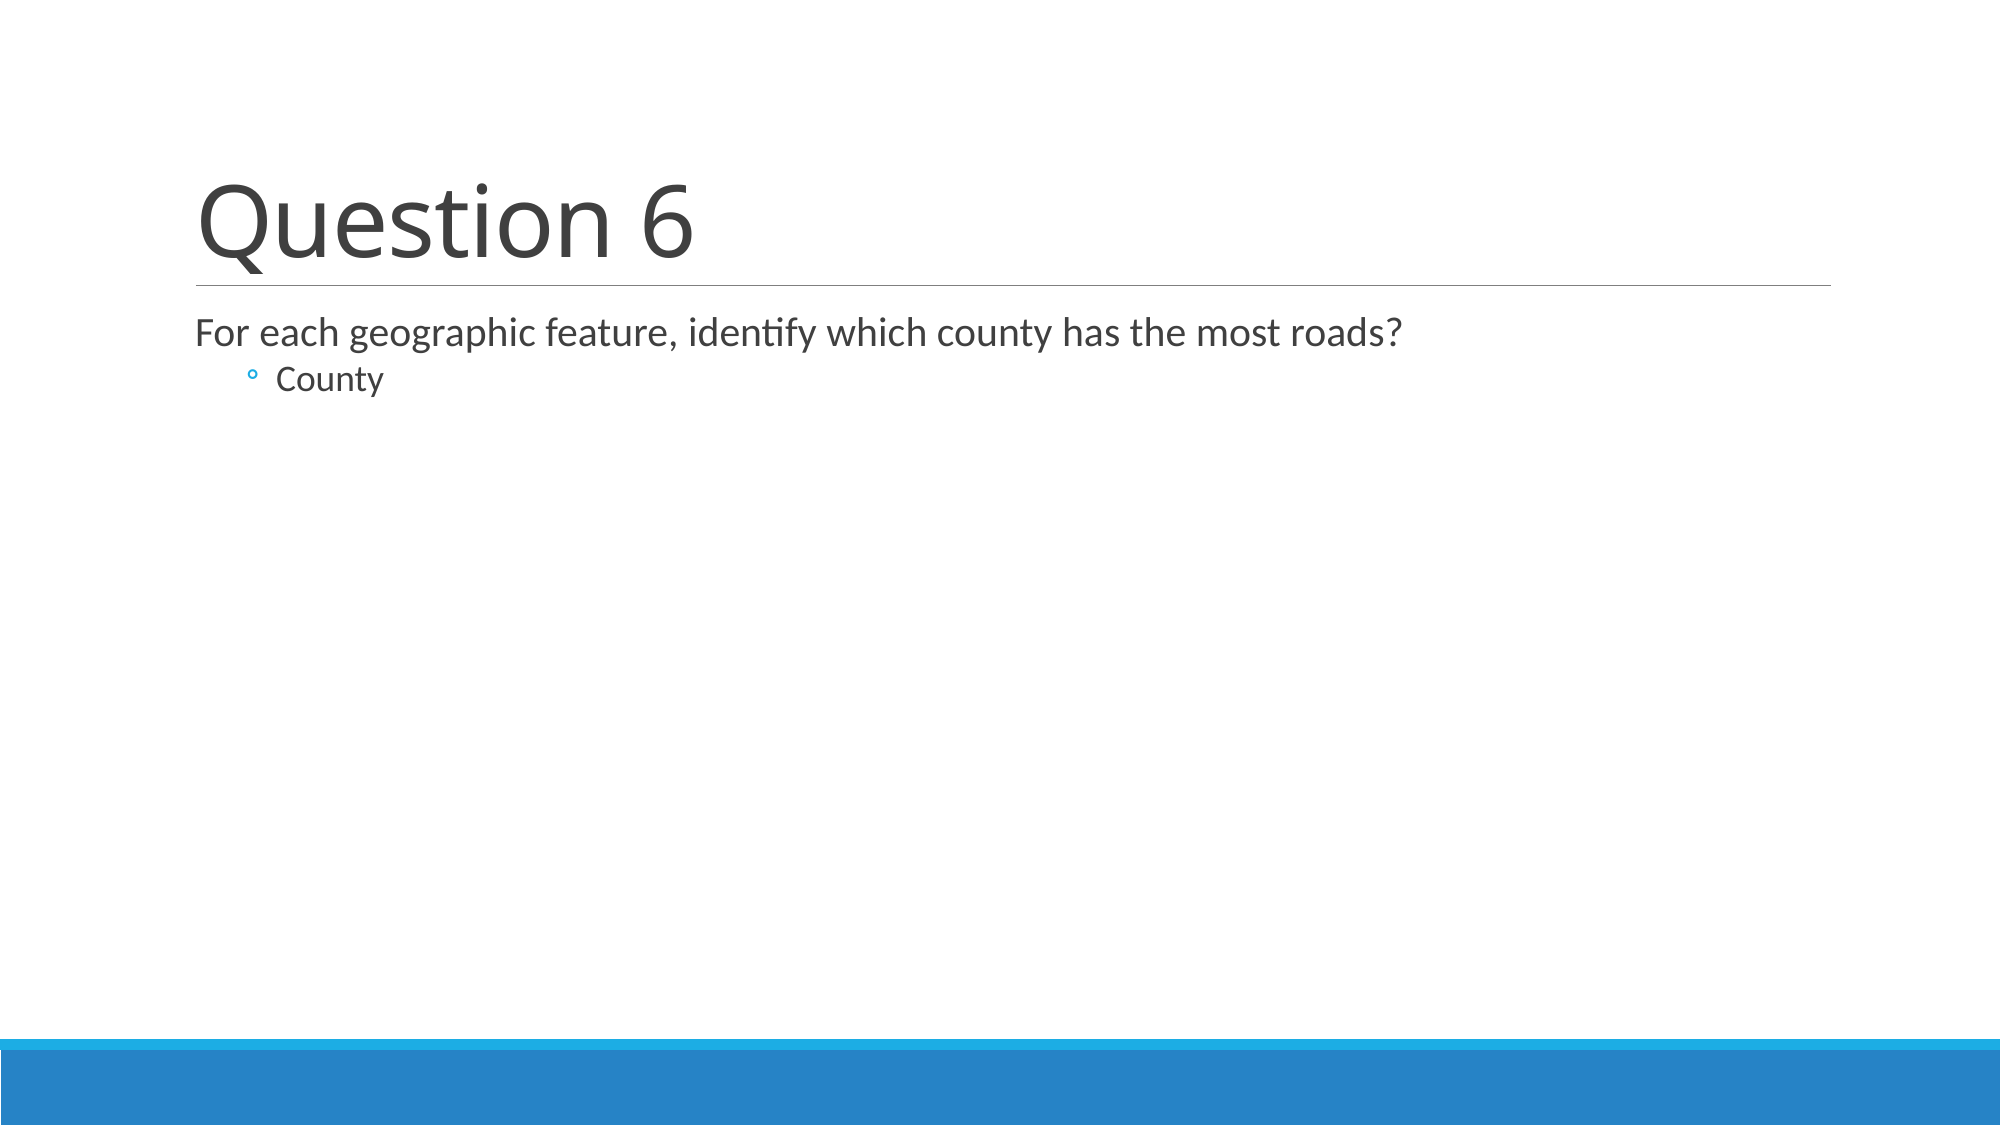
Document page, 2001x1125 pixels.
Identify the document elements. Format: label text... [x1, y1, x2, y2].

list For each geographic feature, identify which county has the most roads? County [180, 302, 1831, 963]
title Question 6 [180, 47, 1831, 286]
